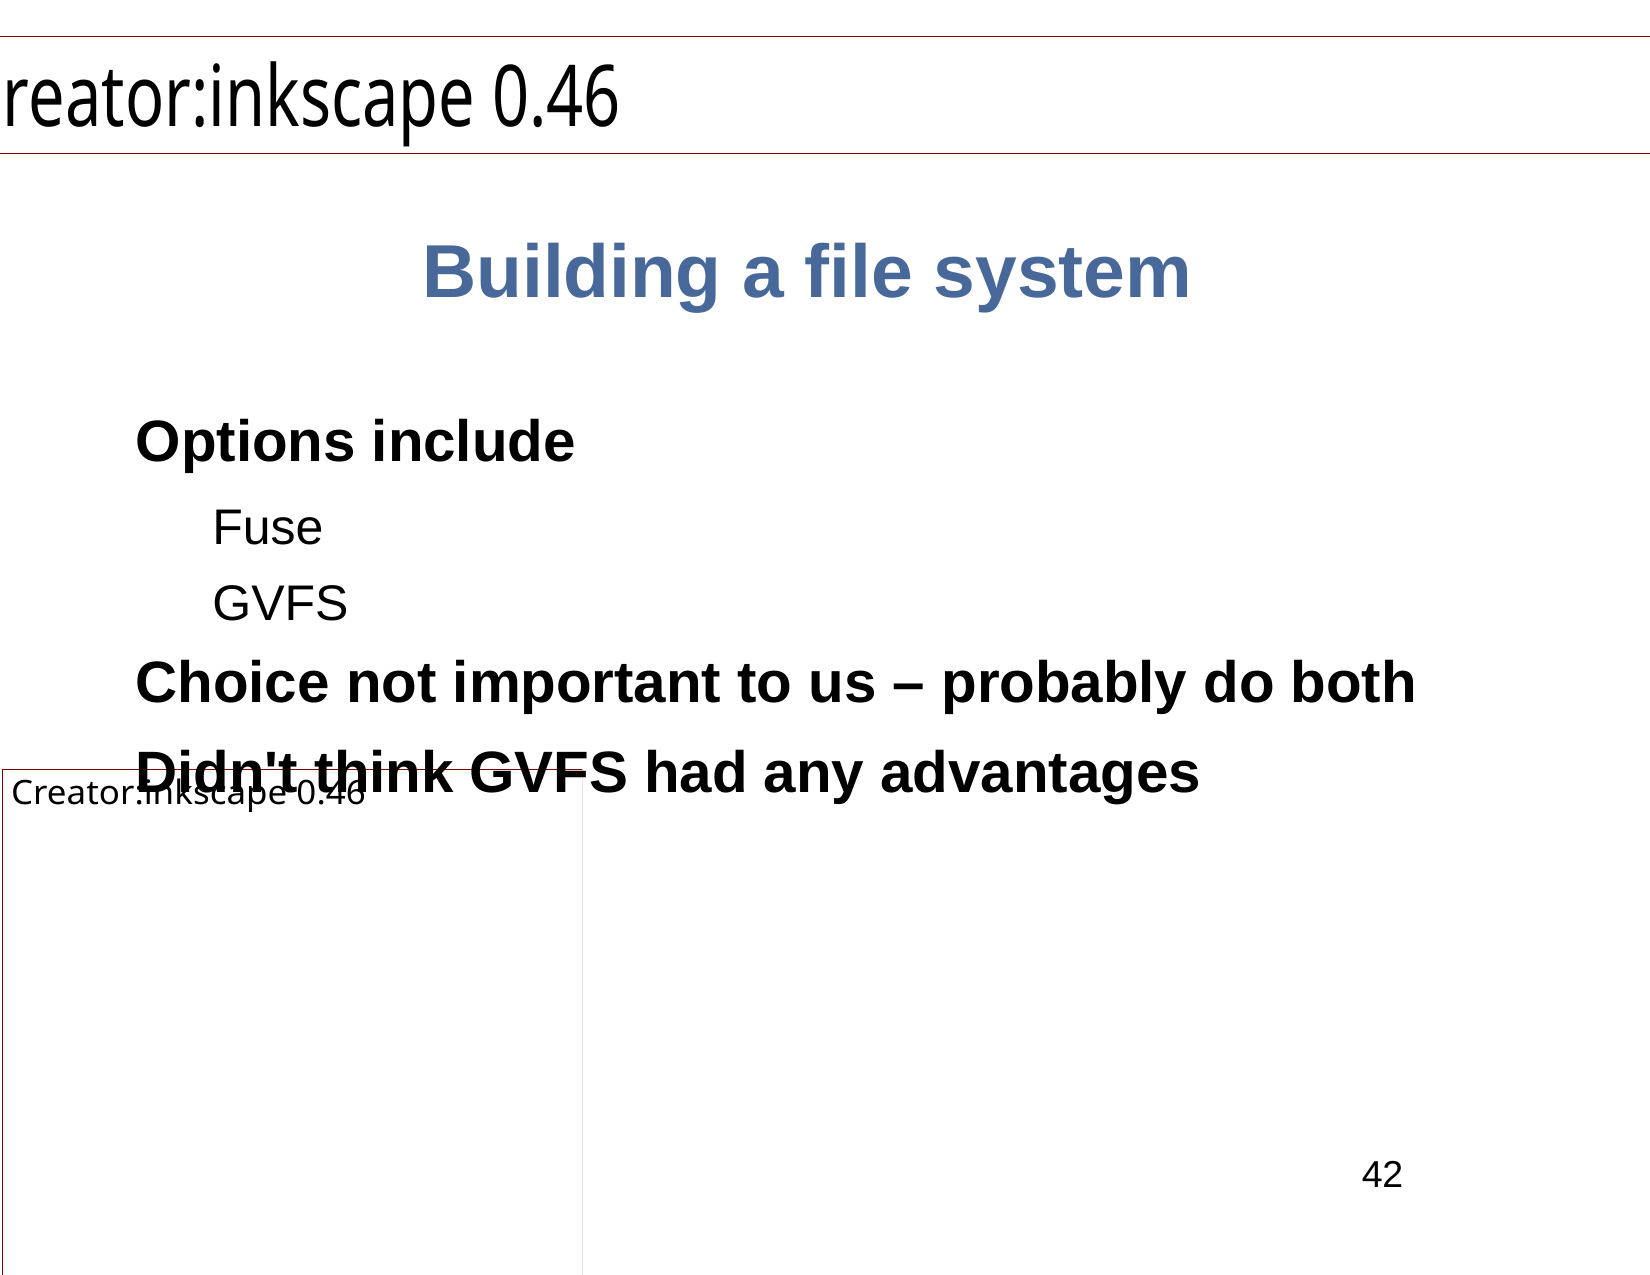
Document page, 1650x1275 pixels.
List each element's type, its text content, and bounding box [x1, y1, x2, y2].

list Options include Fuse GVFS Choice not important to us – probably do both Didn't think GVFS had any advantages [118, 413, 1498, 1126]
title Building a file system [118, 177, 1498, 371]
